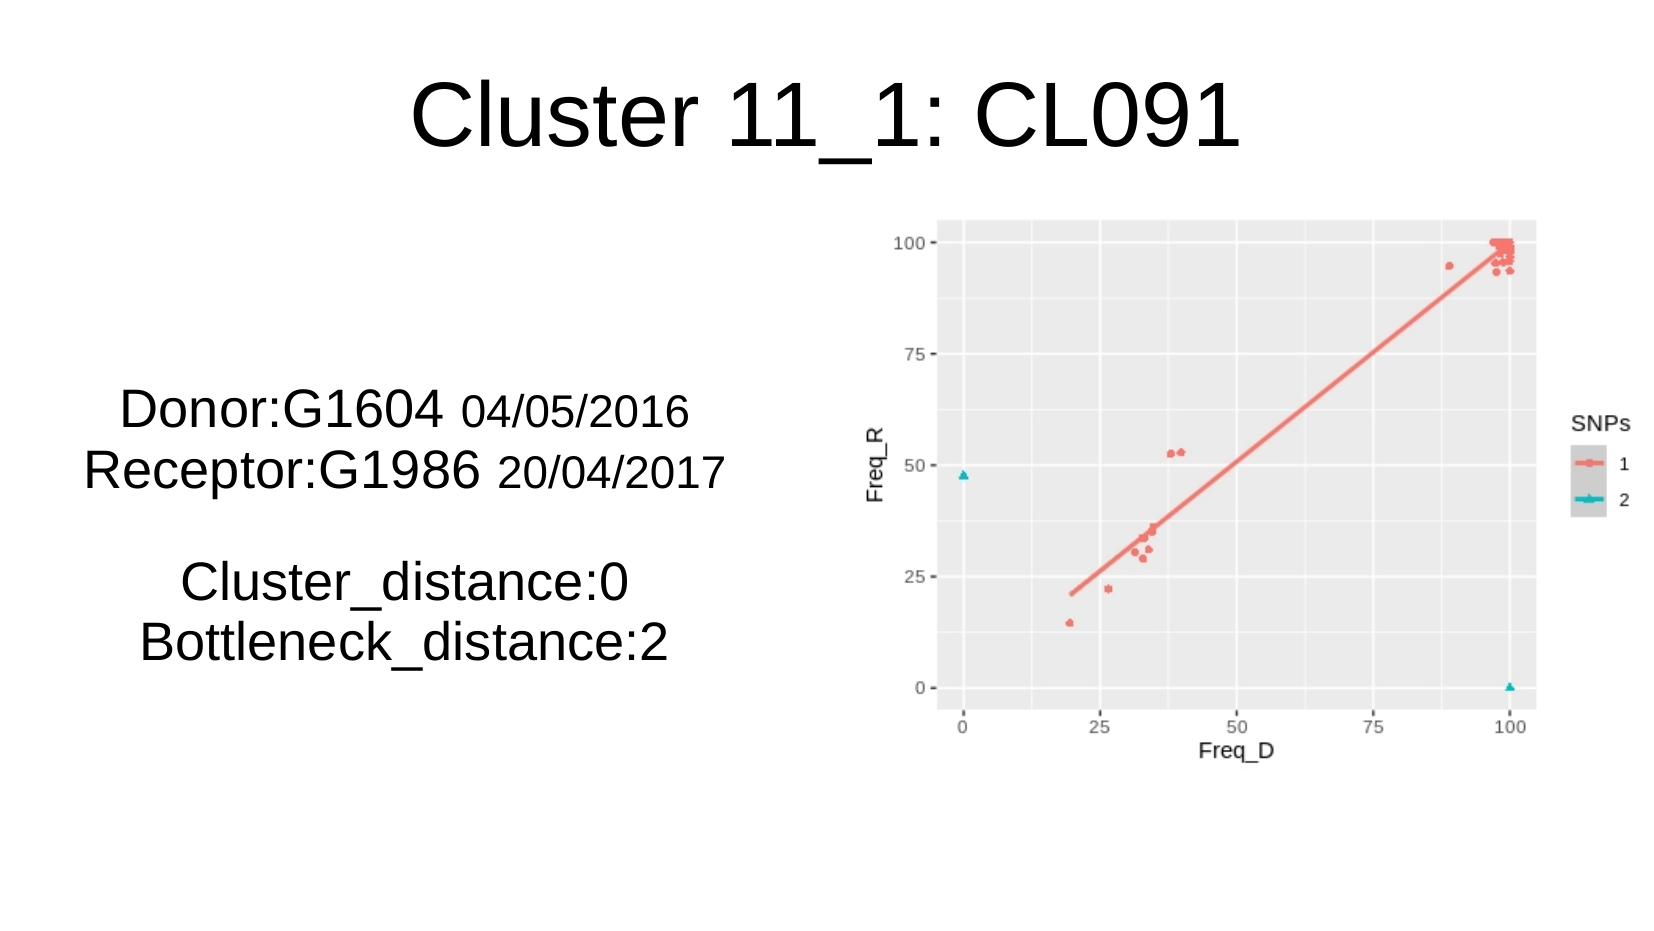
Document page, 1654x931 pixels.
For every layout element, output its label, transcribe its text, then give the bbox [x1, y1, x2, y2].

picture [856, 209, 1654, 774]
text_box Donor:G1604 04/05/2016 Receptor:G1986 20/04/2017 Cluster_distance:0 Bottleneck_distance:2 [30, 255, 781, 796]
title Cluster 11_1: CL091 [82, 37, 1571, 193]
